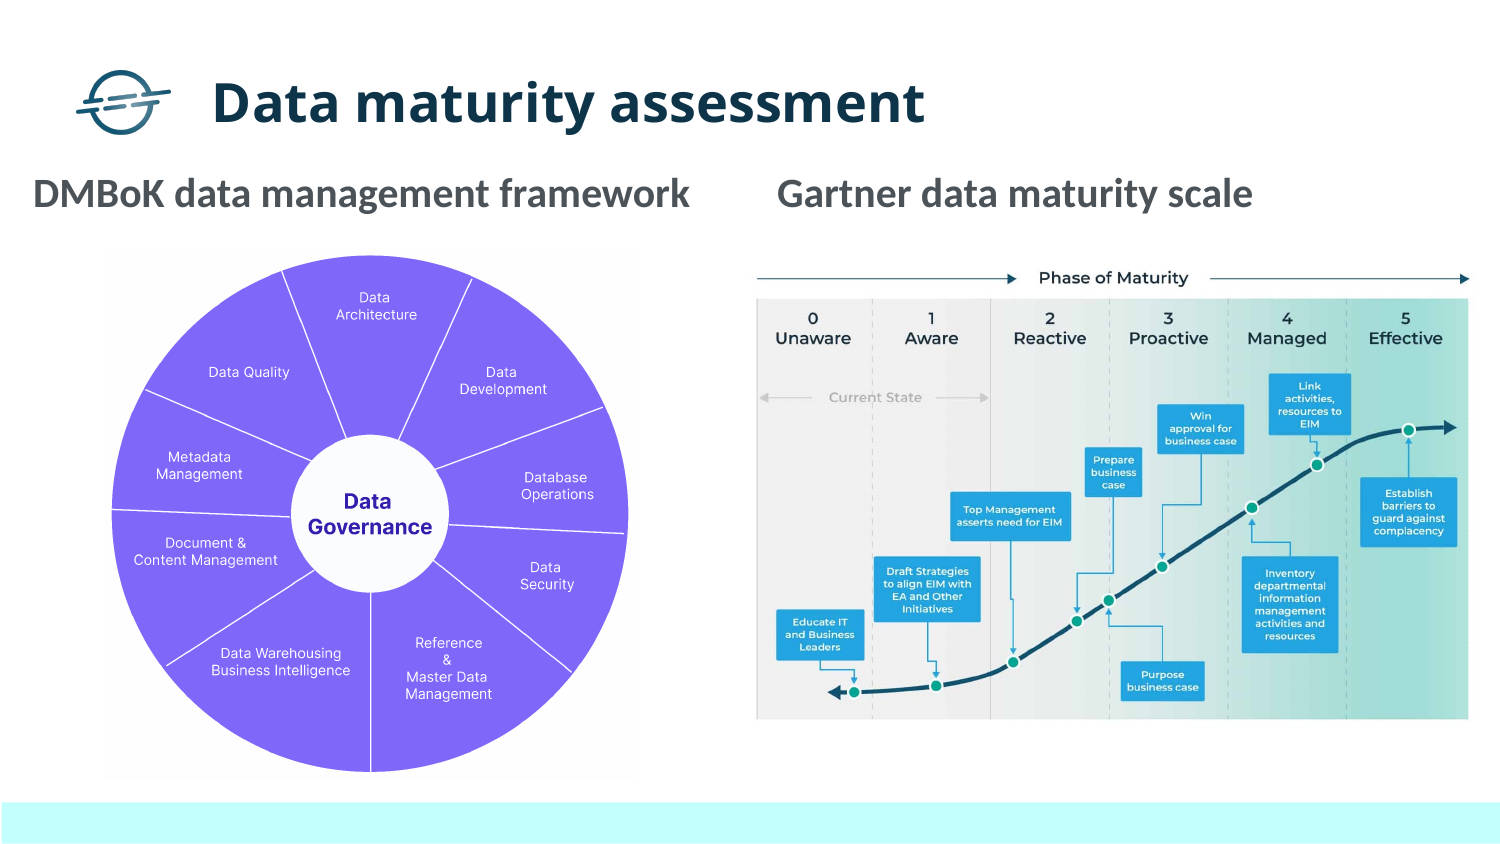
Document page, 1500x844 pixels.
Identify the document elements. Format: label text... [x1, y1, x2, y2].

picture [104, 247, 637, 780]
picture [743, 264, 1487, 745]
text_box [1, 802, 1500, 844]
title DMBoK data management framework [18, 150, 744, 232]
title Gartner data maturity scale [762, 150, 1488, 232]
title Data maturity assessment [196, 53, 1181, 155]
picture [76, 70, 171, 135]
